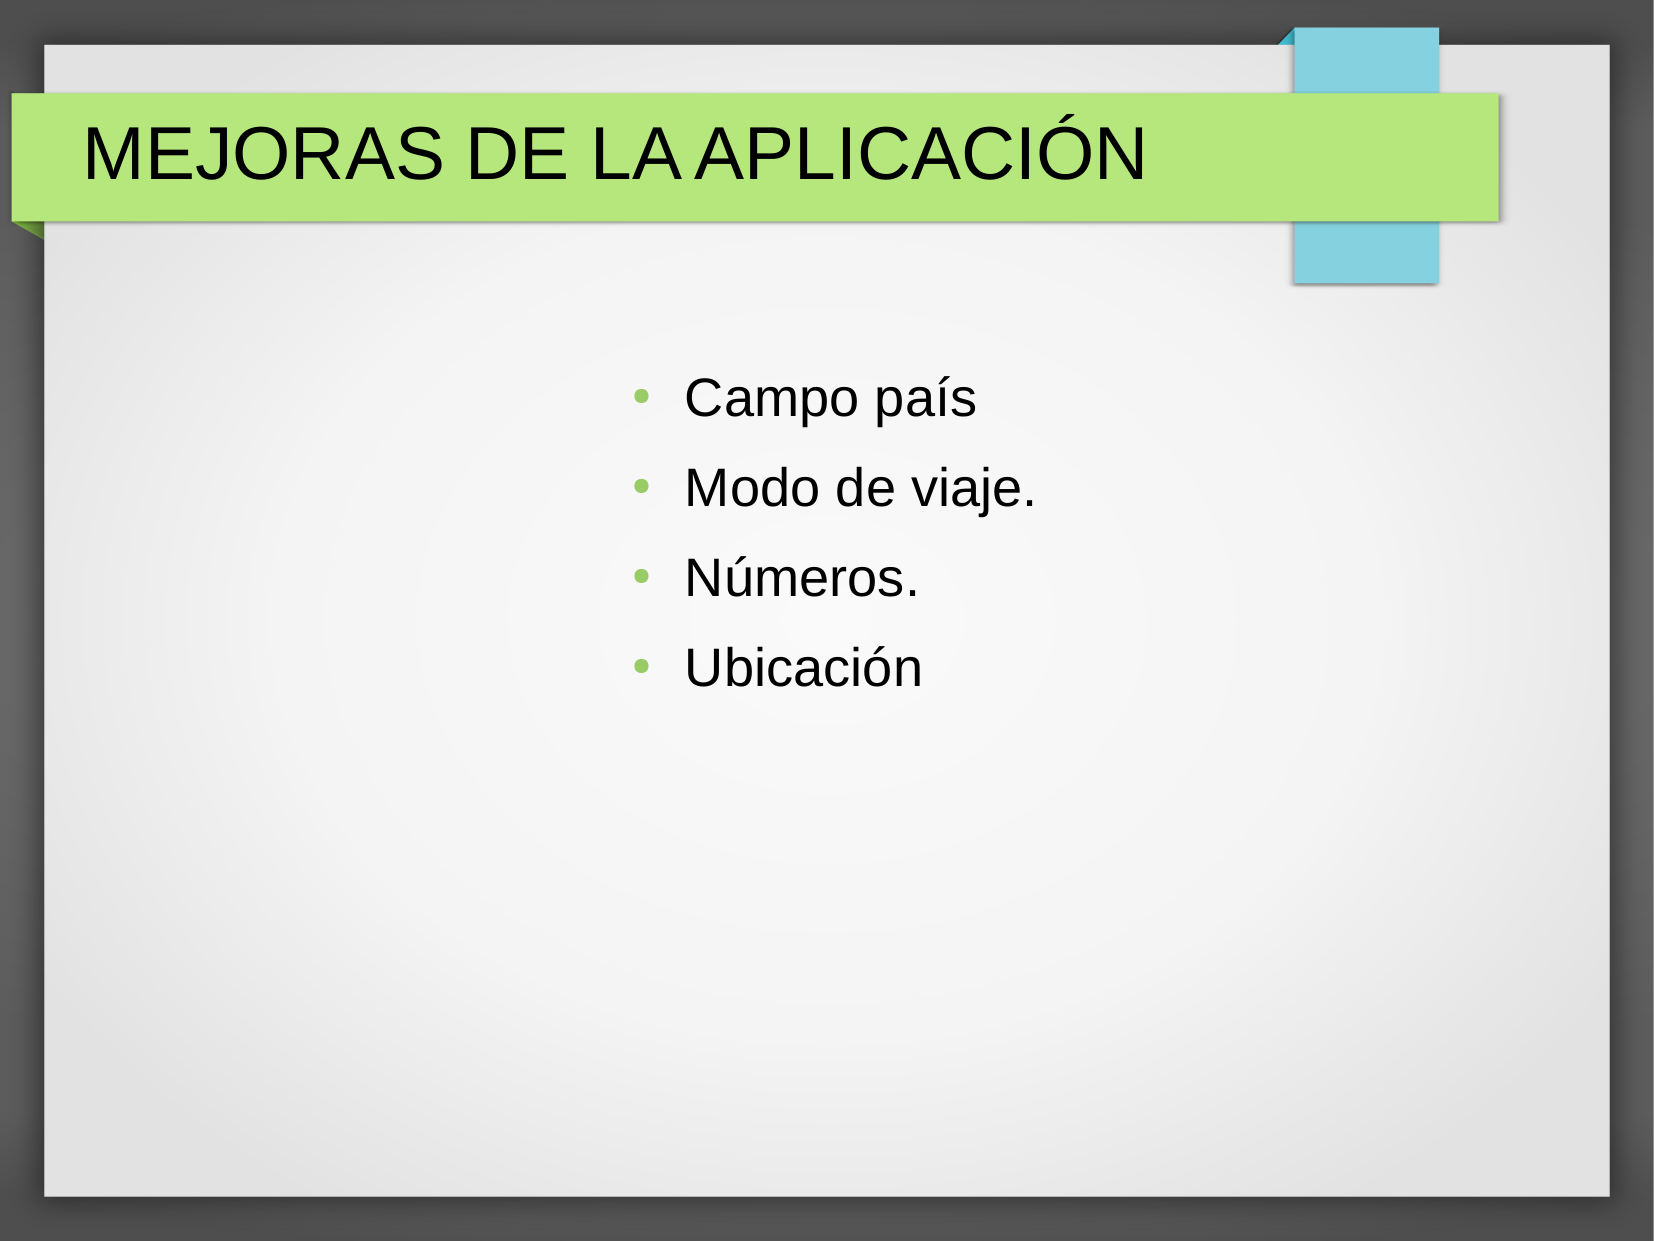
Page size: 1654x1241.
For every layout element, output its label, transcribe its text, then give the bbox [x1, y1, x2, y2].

list Campo país Modo de viaje. Números. Ubicación [614, 367, 1217, 1087]
title MEJORAS DE LA APLICACIÓN [82, 94, 1264, 213]
picture [0, 0, 1654, 1241]
